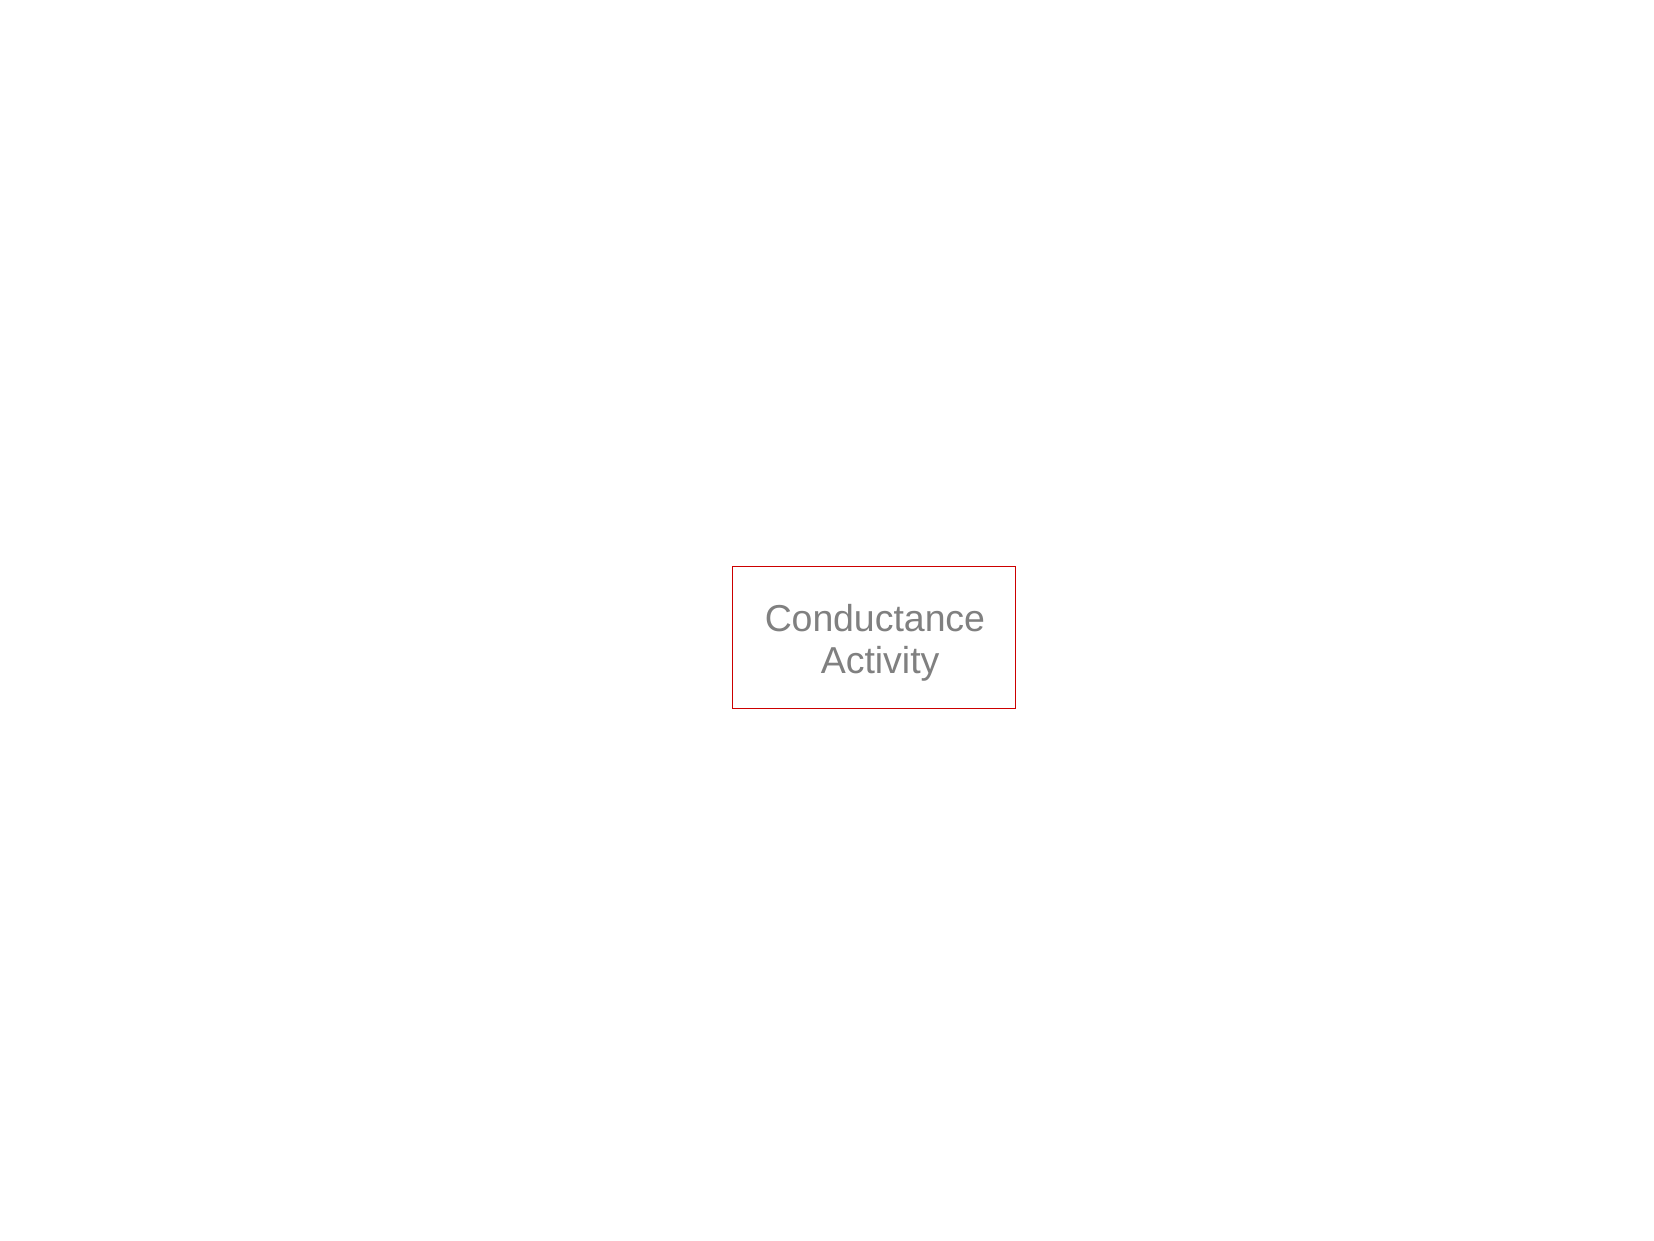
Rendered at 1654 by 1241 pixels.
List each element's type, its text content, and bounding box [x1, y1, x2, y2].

text_box Conductance Activity [750, 590, 1011, 690]
